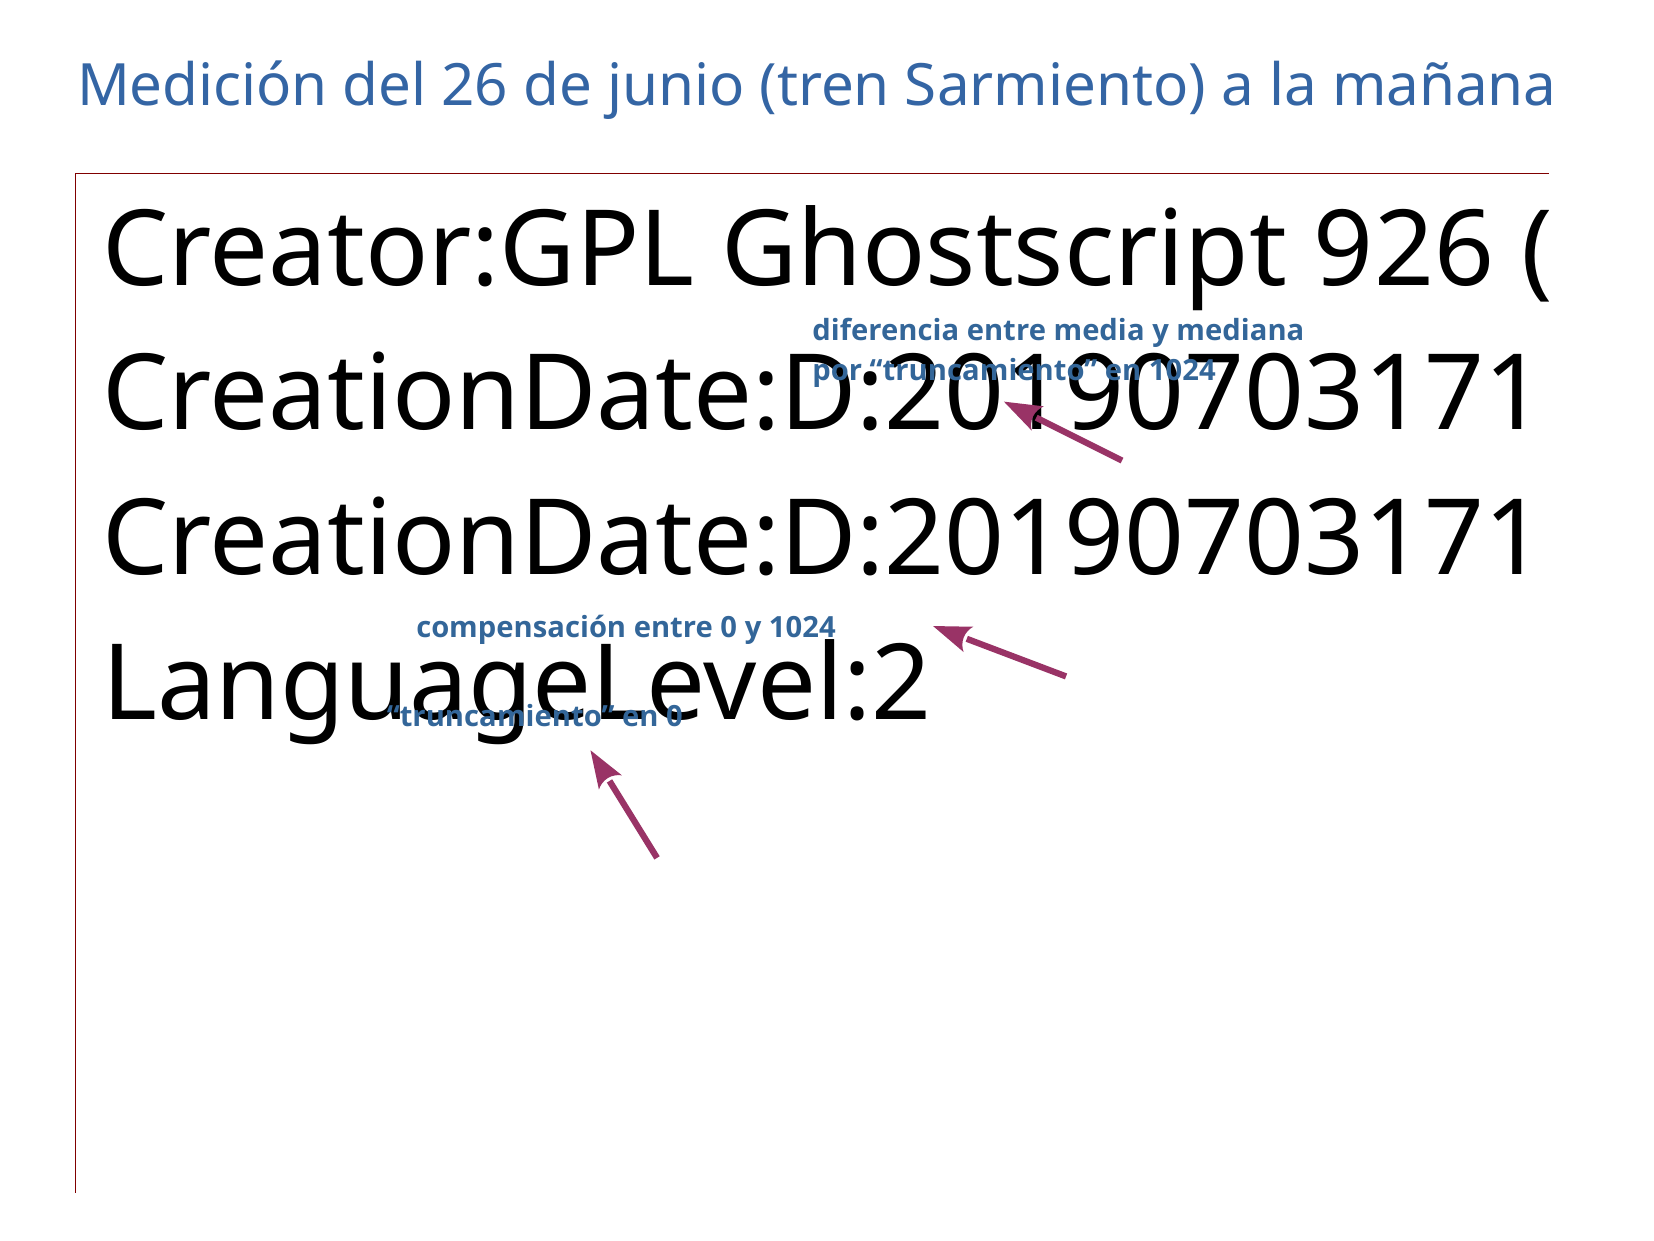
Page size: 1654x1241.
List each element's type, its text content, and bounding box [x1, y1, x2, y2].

text_box “truncamiento” en 0 [372, 687, 742, 751]
text_box Medición del 26 de junio (tren Sarmiento) a la mañana [62, 35, 1565, 126]
text_box compensación entre 0 y 1024 [401, 598, 934, 662]
picture [68, 166, 1549, 1193]
text_box diferencia entre media y mediana por “truncamiento” en 1024 [797, 301, 1415, 413]
